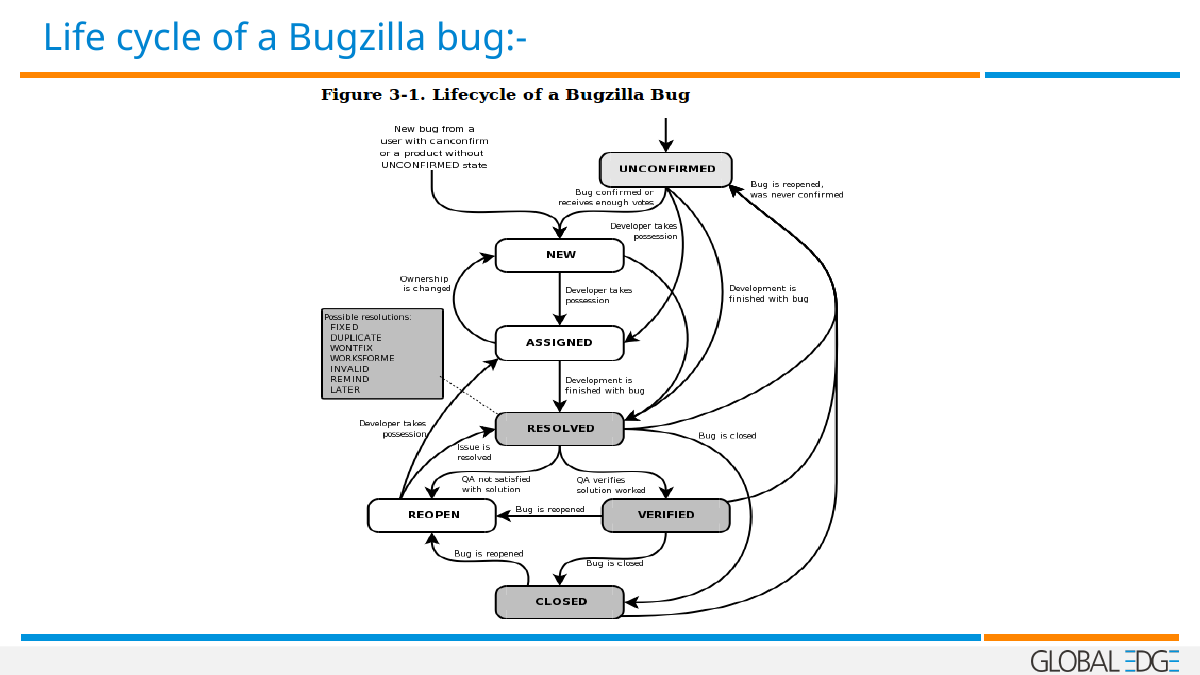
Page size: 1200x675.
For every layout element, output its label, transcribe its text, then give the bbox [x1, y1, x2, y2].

title Life cycle of a Bugzilla bug:- [12, 9, 1088, 63]
picture [1031, 650, 1179, 672]
picture [318, 87, 886, 628]
